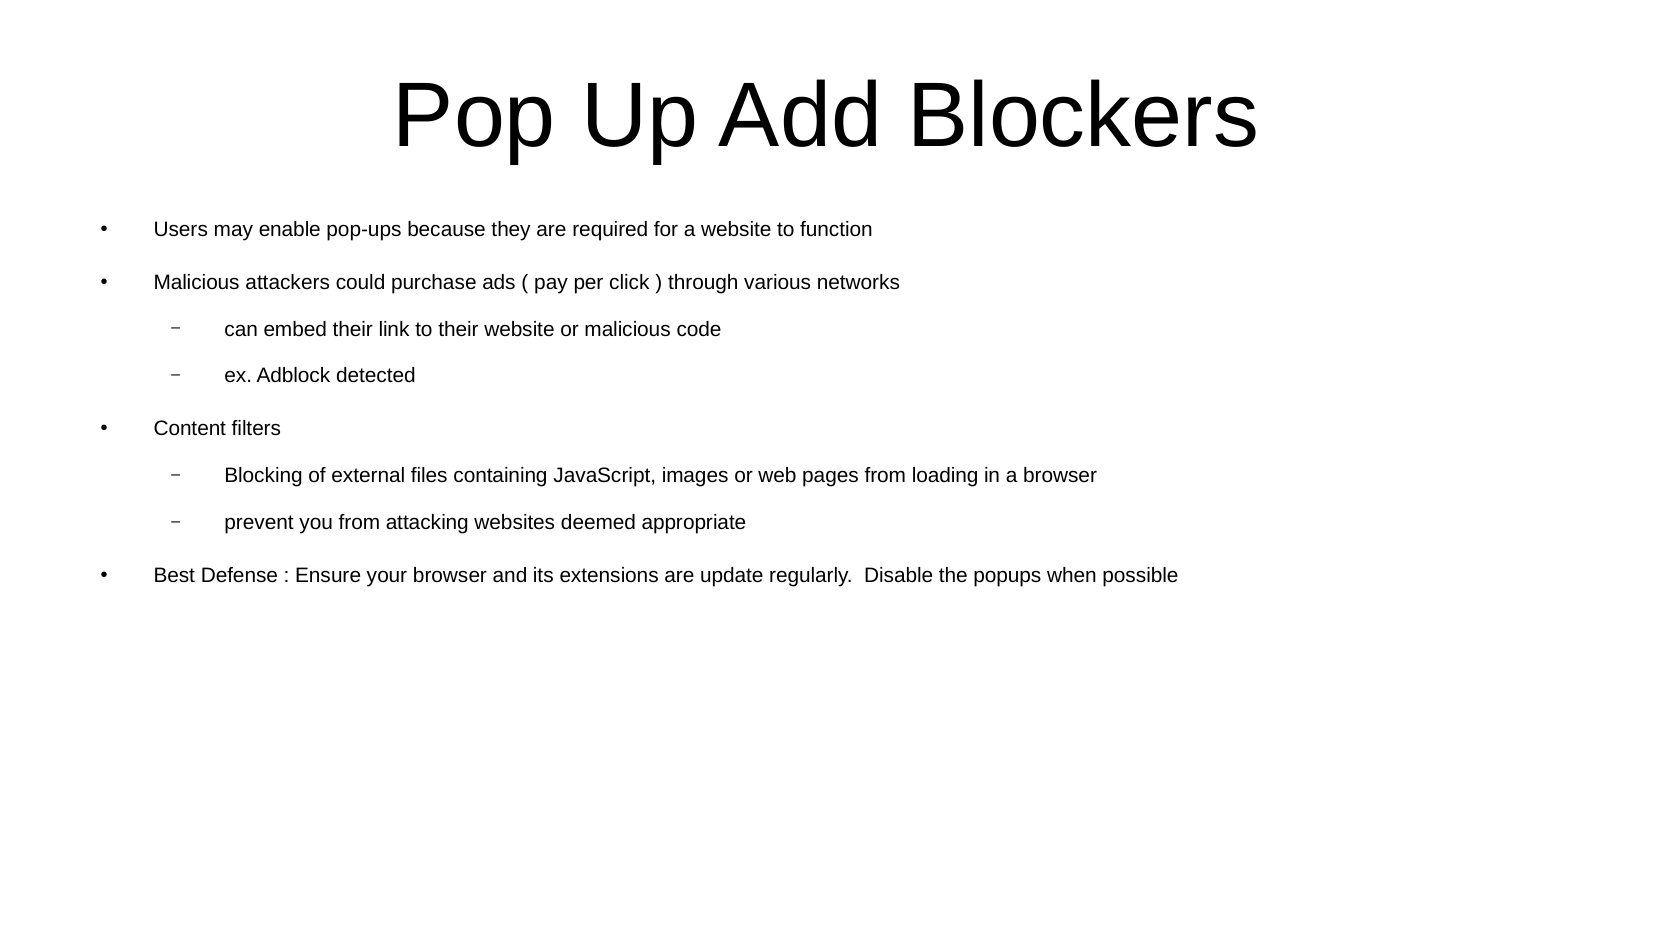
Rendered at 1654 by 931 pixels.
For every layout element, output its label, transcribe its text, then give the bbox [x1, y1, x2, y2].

list Users may enable pop-ups because they are required for a website to function Malicious attackers could purchase ads ( pay per click ) through various networks can embed their link to their website or malicious code ex. Adblock detected Content filters Blocking of external files containing JavaScript, images or web pages from loading in a browser prevent you from attacking websites deemed appropriate Best Defense : Ensure your browser and its extensions are update regularly. Disable the popups when possible [82, 217, 1621, 901]
title Pop Up Add Blockers [82, 37, 1571, 193]
